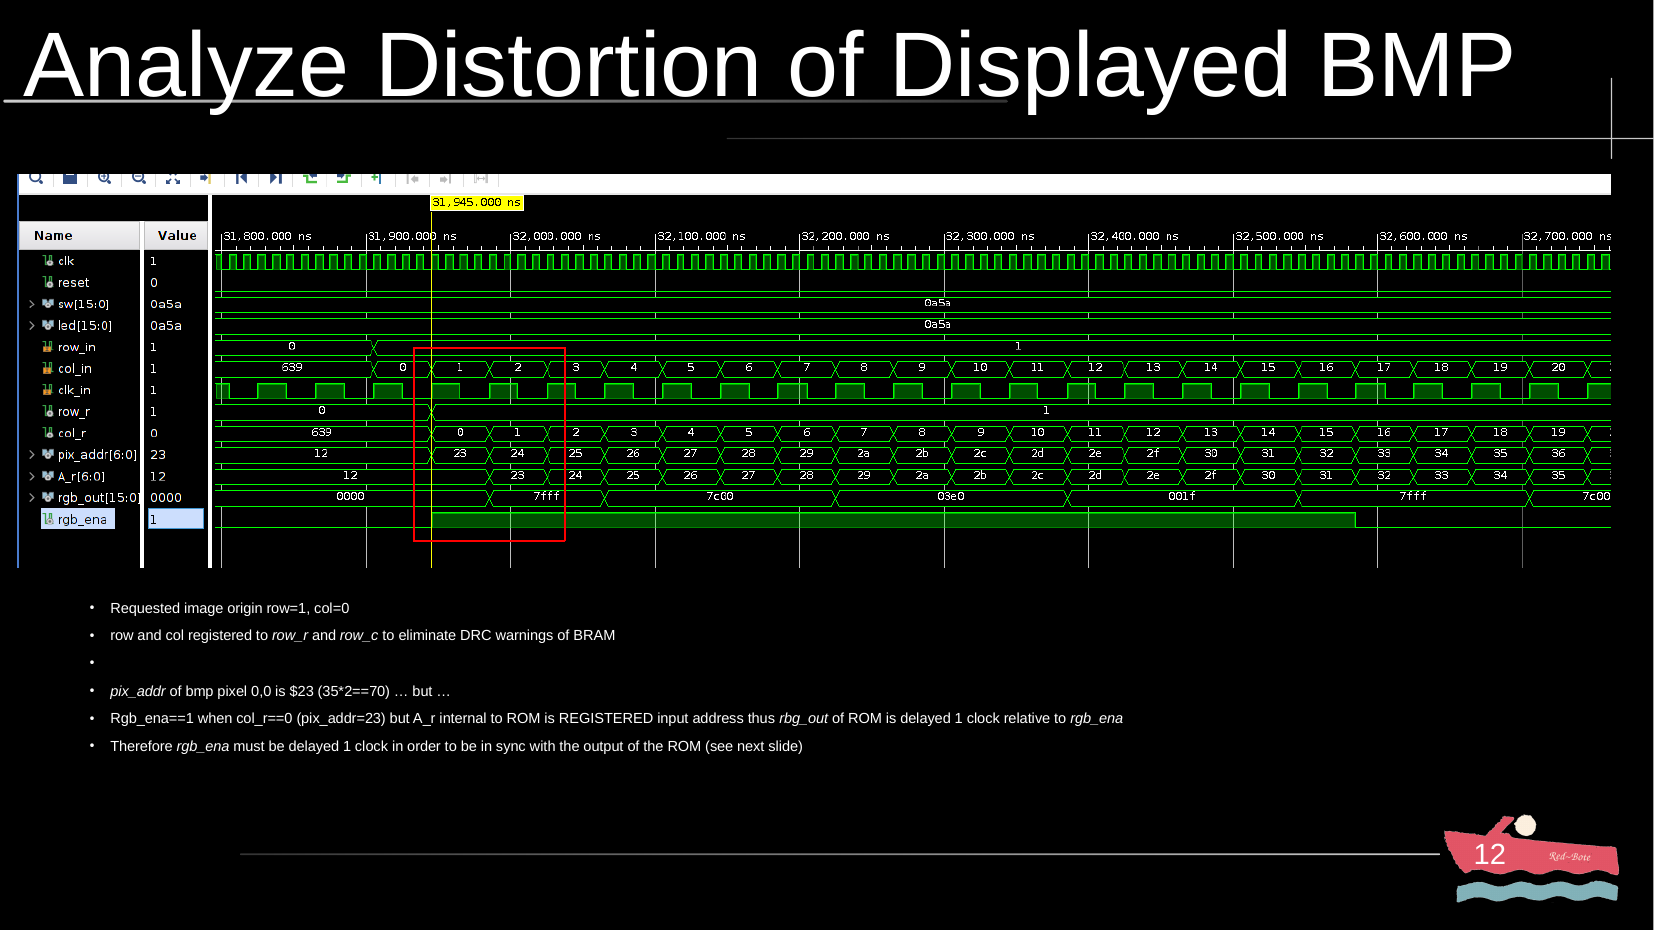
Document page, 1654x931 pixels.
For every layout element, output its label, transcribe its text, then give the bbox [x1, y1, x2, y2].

title Analyze Distortion of Displayed BMP [23, 11, 1589, 119]
picture [1440, 807, 1625, 908]
list Requested image origin row=1, col=0 row and col registered to row_r and row_c to eliminate DRC warnings of BRAM pix_addr of bmp pixel 0,0 is $23 (35*2==70) … but … Rgb_ena==1 when col_r==0 (pix_addr=23) but A_r internal to ROM is REGISTERED input address thus rbg_out of ROM is delayed 1 clock relative to rgb_ena Therefore rgb_ena must be delayed 1 clock in order to be in sync with the output of the ROM (see next slide) [82, 600, 1313, 758]
picture [17, 174, 1611, 568]
